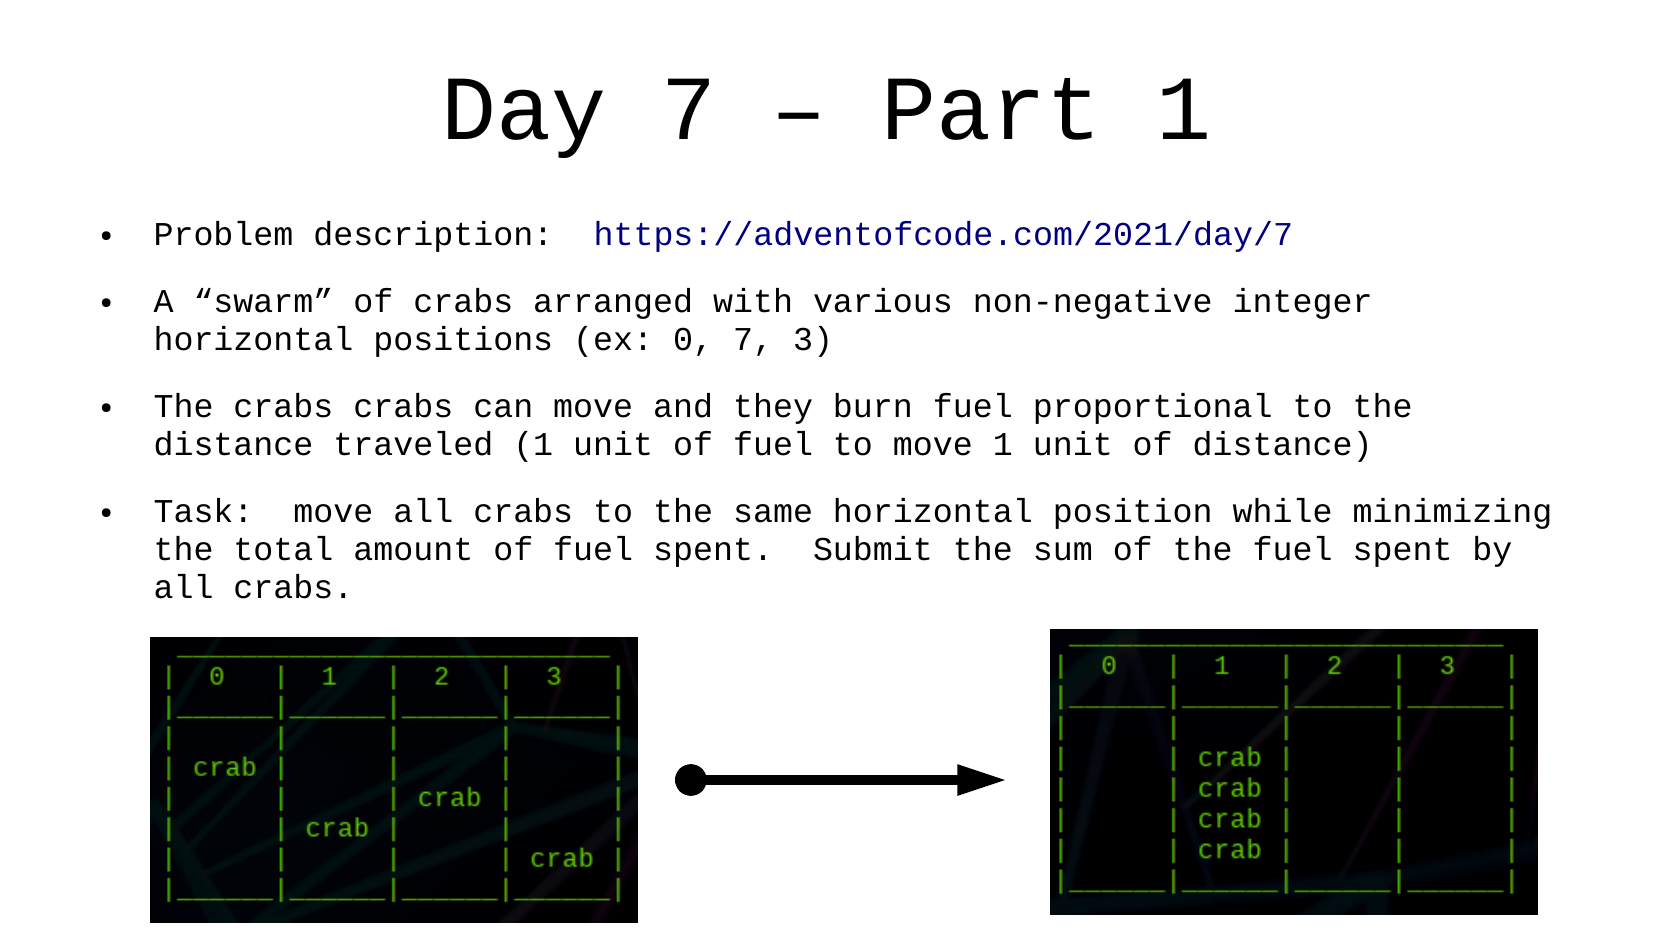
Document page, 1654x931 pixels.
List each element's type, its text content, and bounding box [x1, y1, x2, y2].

title Day 7 – Part 1 [82, 37, 1571, 193]
list Problem description: https://adventofcode.com/2021/day/7 A “swarm” of crabs arranged with various non-negative integer horizontal positions (ex: 0, 7, 3) The crabs crabs can move and they burn fuel proportional to the distance traveled (1 unit of fuel to move 1 unit of distance) Task: move all crabs to the same horizontal position while minimizing the total amount of fuel spent. Submit the sum of the fuel spent by all crabs. [82, 217, 1571, 758]
picture [150, 637, 638, 923]
picture [1050, 629, 1538, 916]
